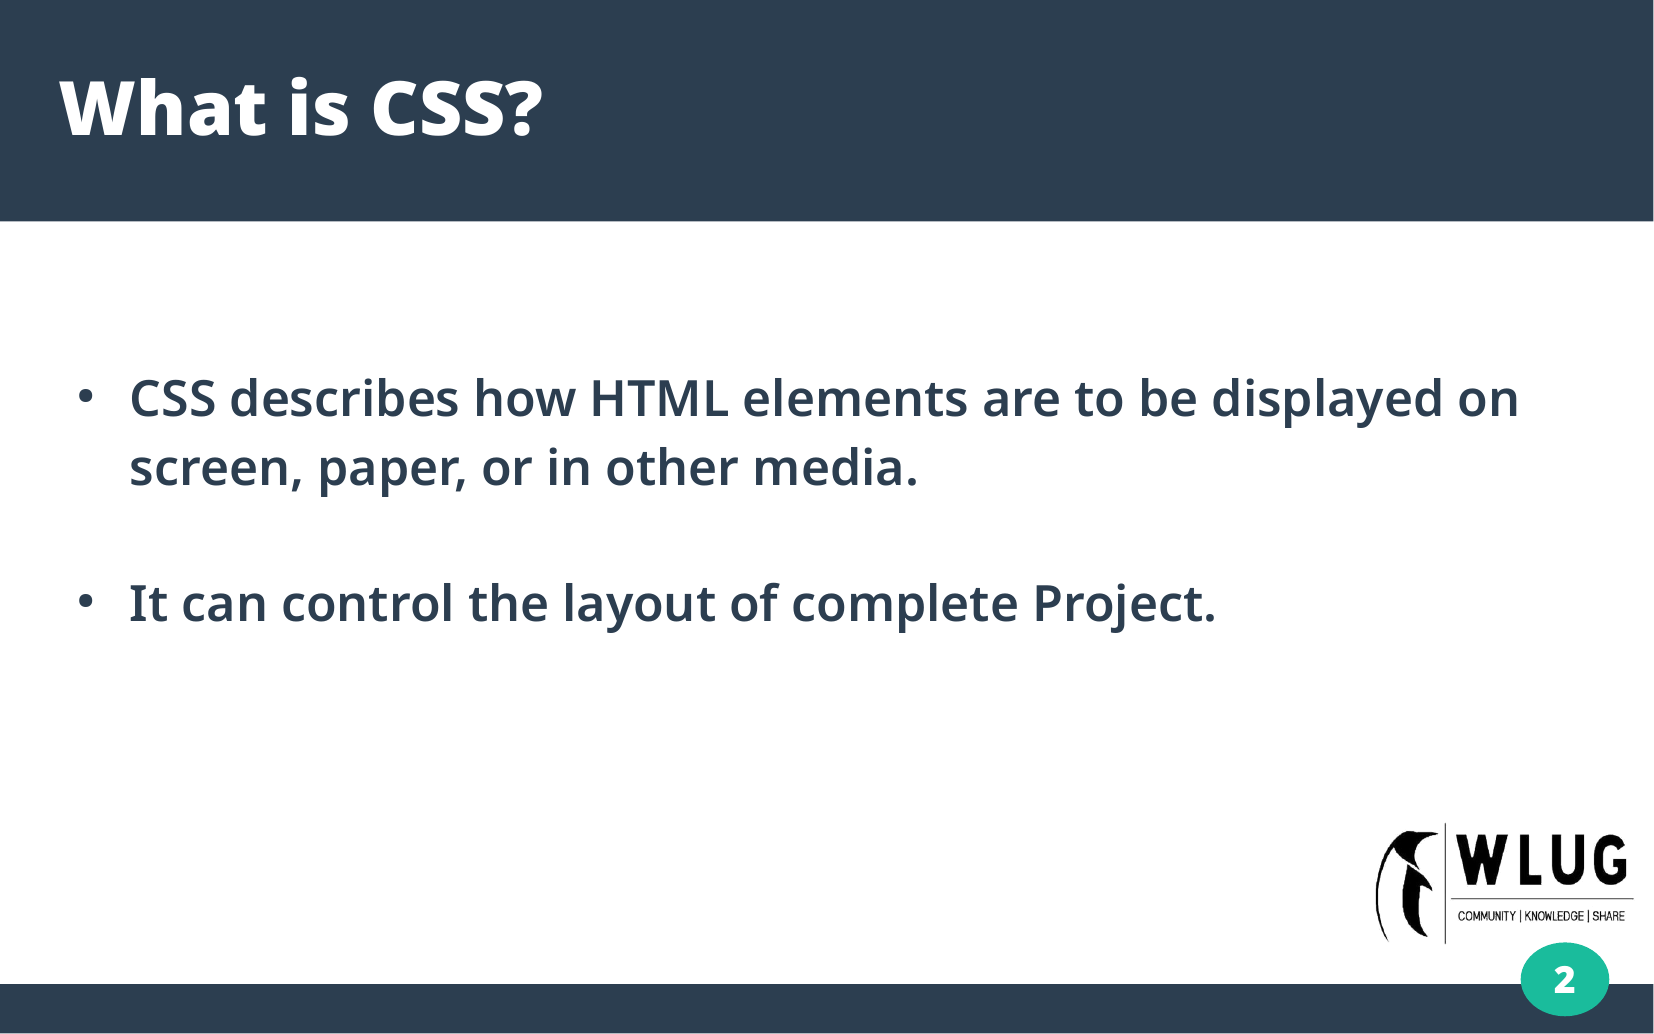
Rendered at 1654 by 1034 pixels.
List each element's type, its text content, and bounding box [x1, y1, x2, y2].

picture [1358, 814, 1643, 950]
list CSS describes how HTML elements are to be displayed on screen, paper, or in other media. It can control the layout of complete Project. [59, 270, 1595, 960]
title What is CSS? [59, 41, 1595, 173]
